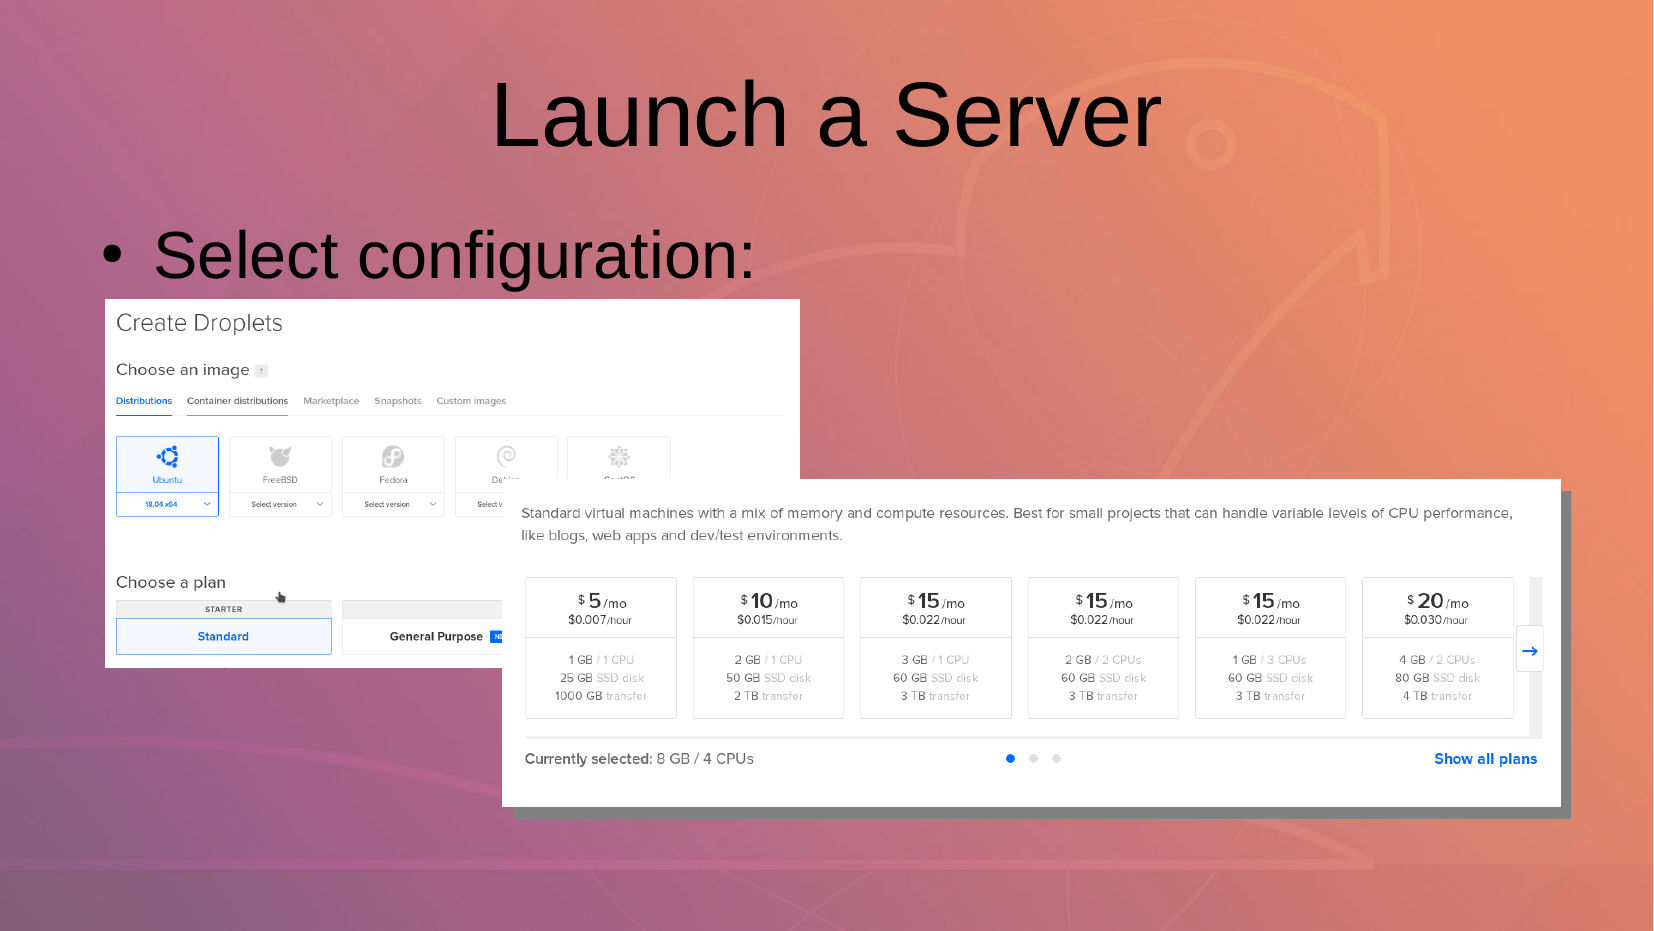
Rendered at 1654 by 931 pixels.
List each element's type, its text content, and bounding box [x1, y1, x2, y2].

title Launch a Server [82, 37, 1571, 193]
list Select configuration: [82, 217, 1571, 331]
picture [105, 299, 1561, 807]
